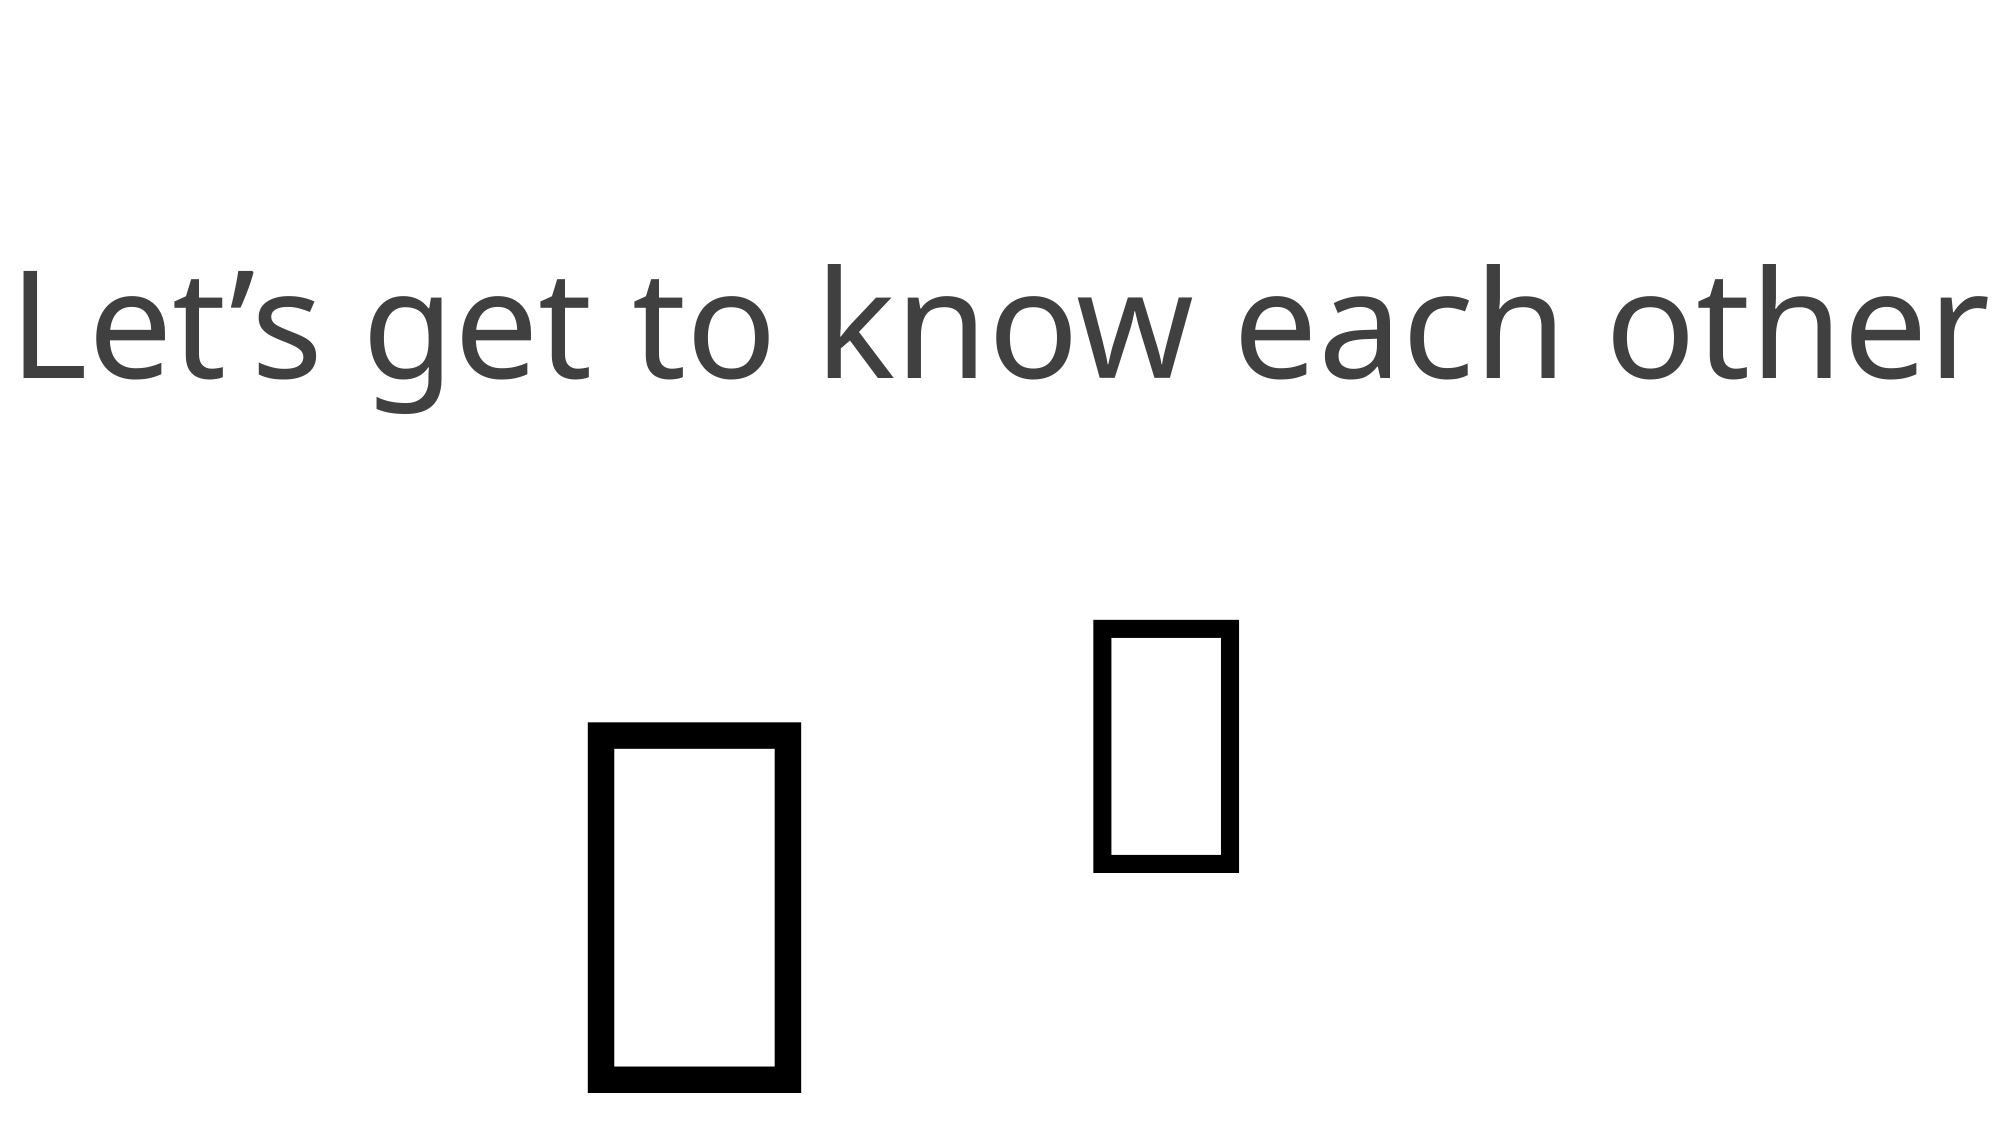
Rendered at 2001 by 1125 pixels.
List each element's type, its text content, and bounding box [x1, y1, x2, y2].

text_box 🙋 [525, 530, 1242, 1125]
title Let’s get to know each other [0, 116, 2000, 526]
text_box 💬 [1045, 487, 1576, 996]
